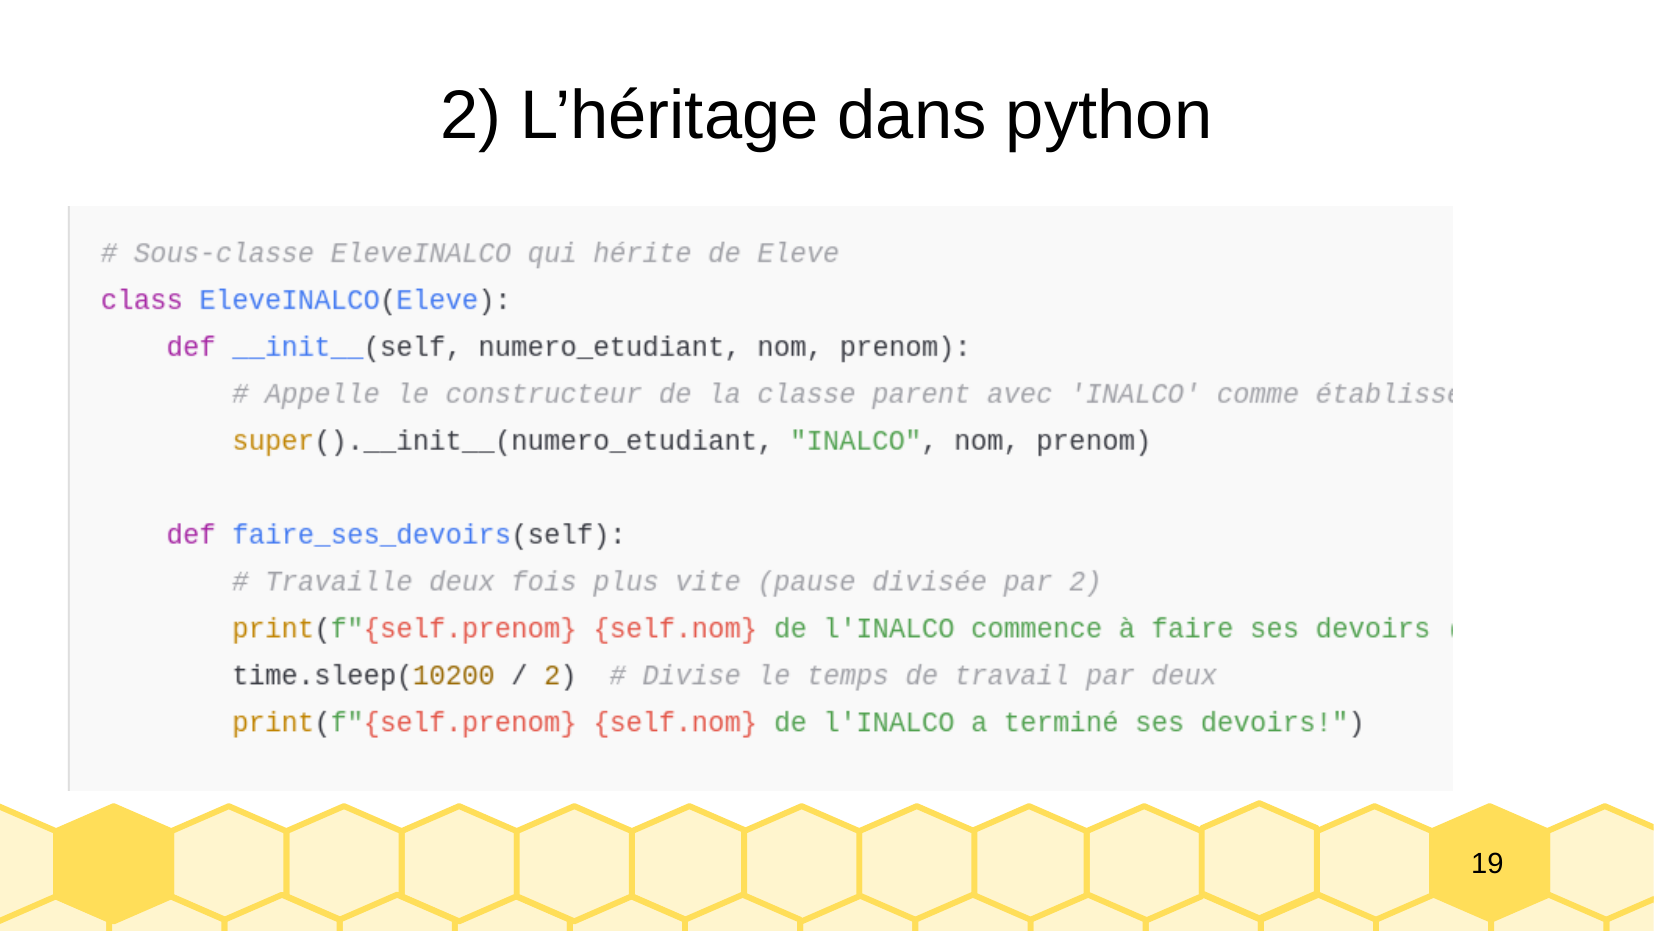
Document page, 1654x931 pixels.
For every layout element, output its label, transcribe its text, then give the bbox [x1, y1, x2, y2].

picture [59, 206, 1453, 791]
title 2) L’héritage dans python [82, 37, 1571, 193]
